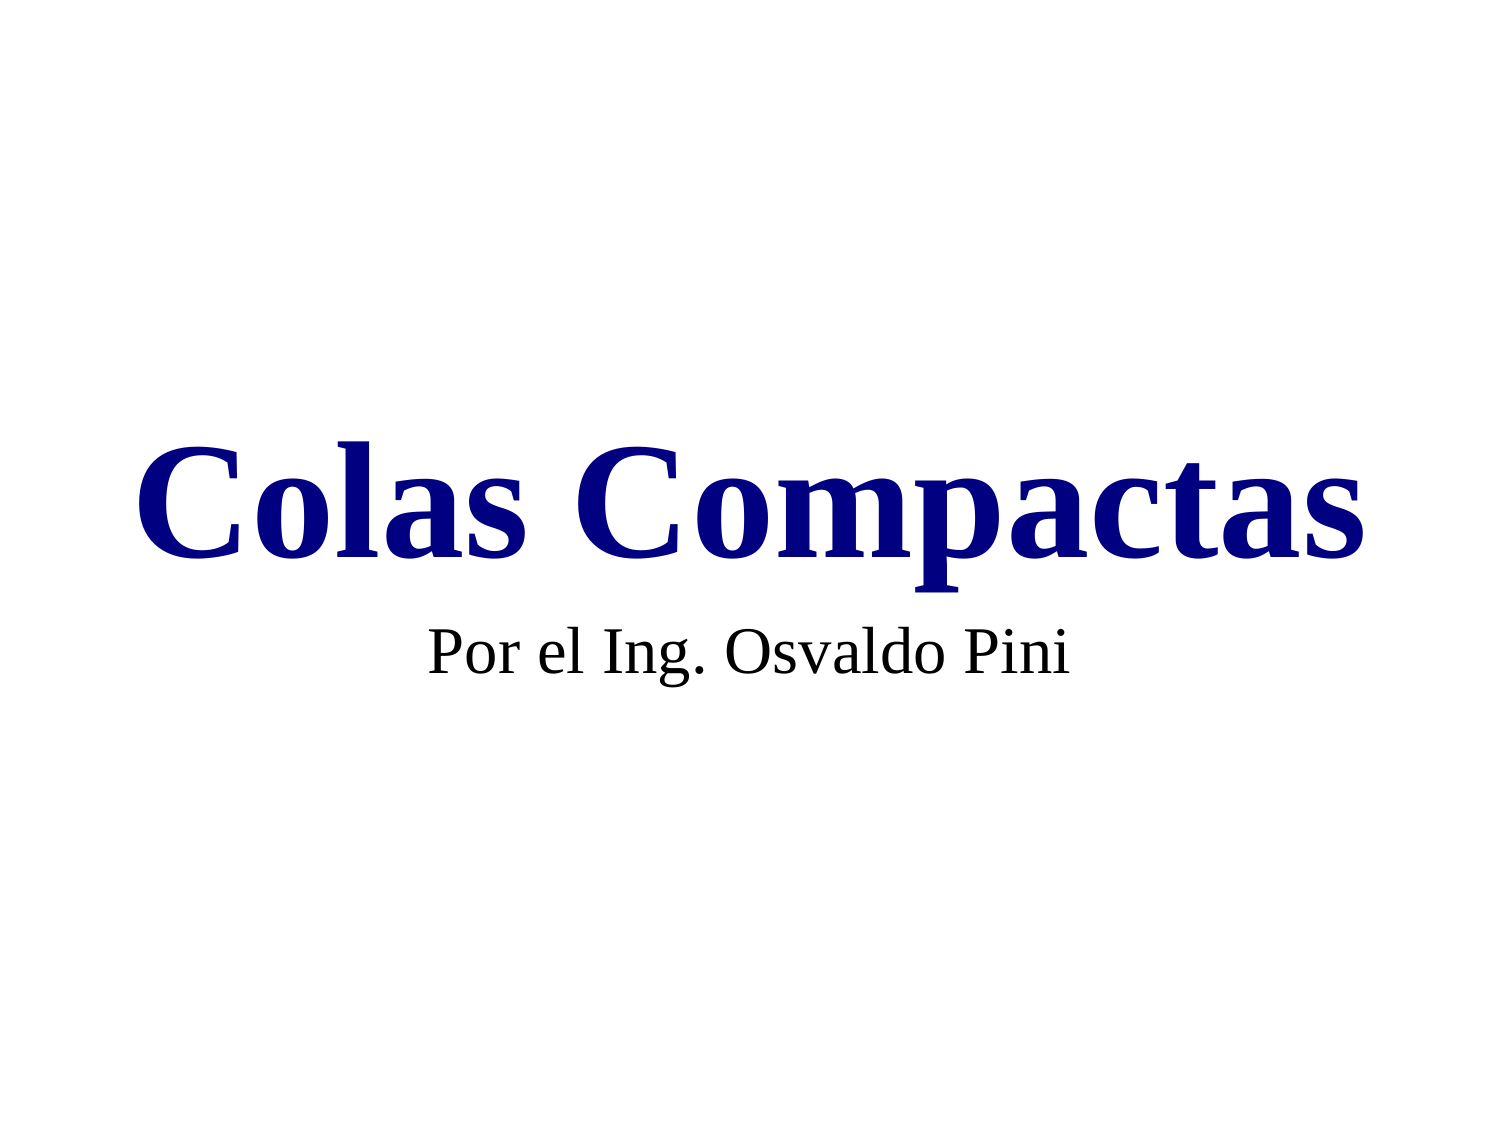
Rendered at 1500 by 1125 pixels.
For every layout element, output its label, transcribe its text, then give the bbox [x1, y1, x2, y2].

subtitle Colas Compactas Por el Ing. Osvaldo Pini [112, 99, 1388, 978]
